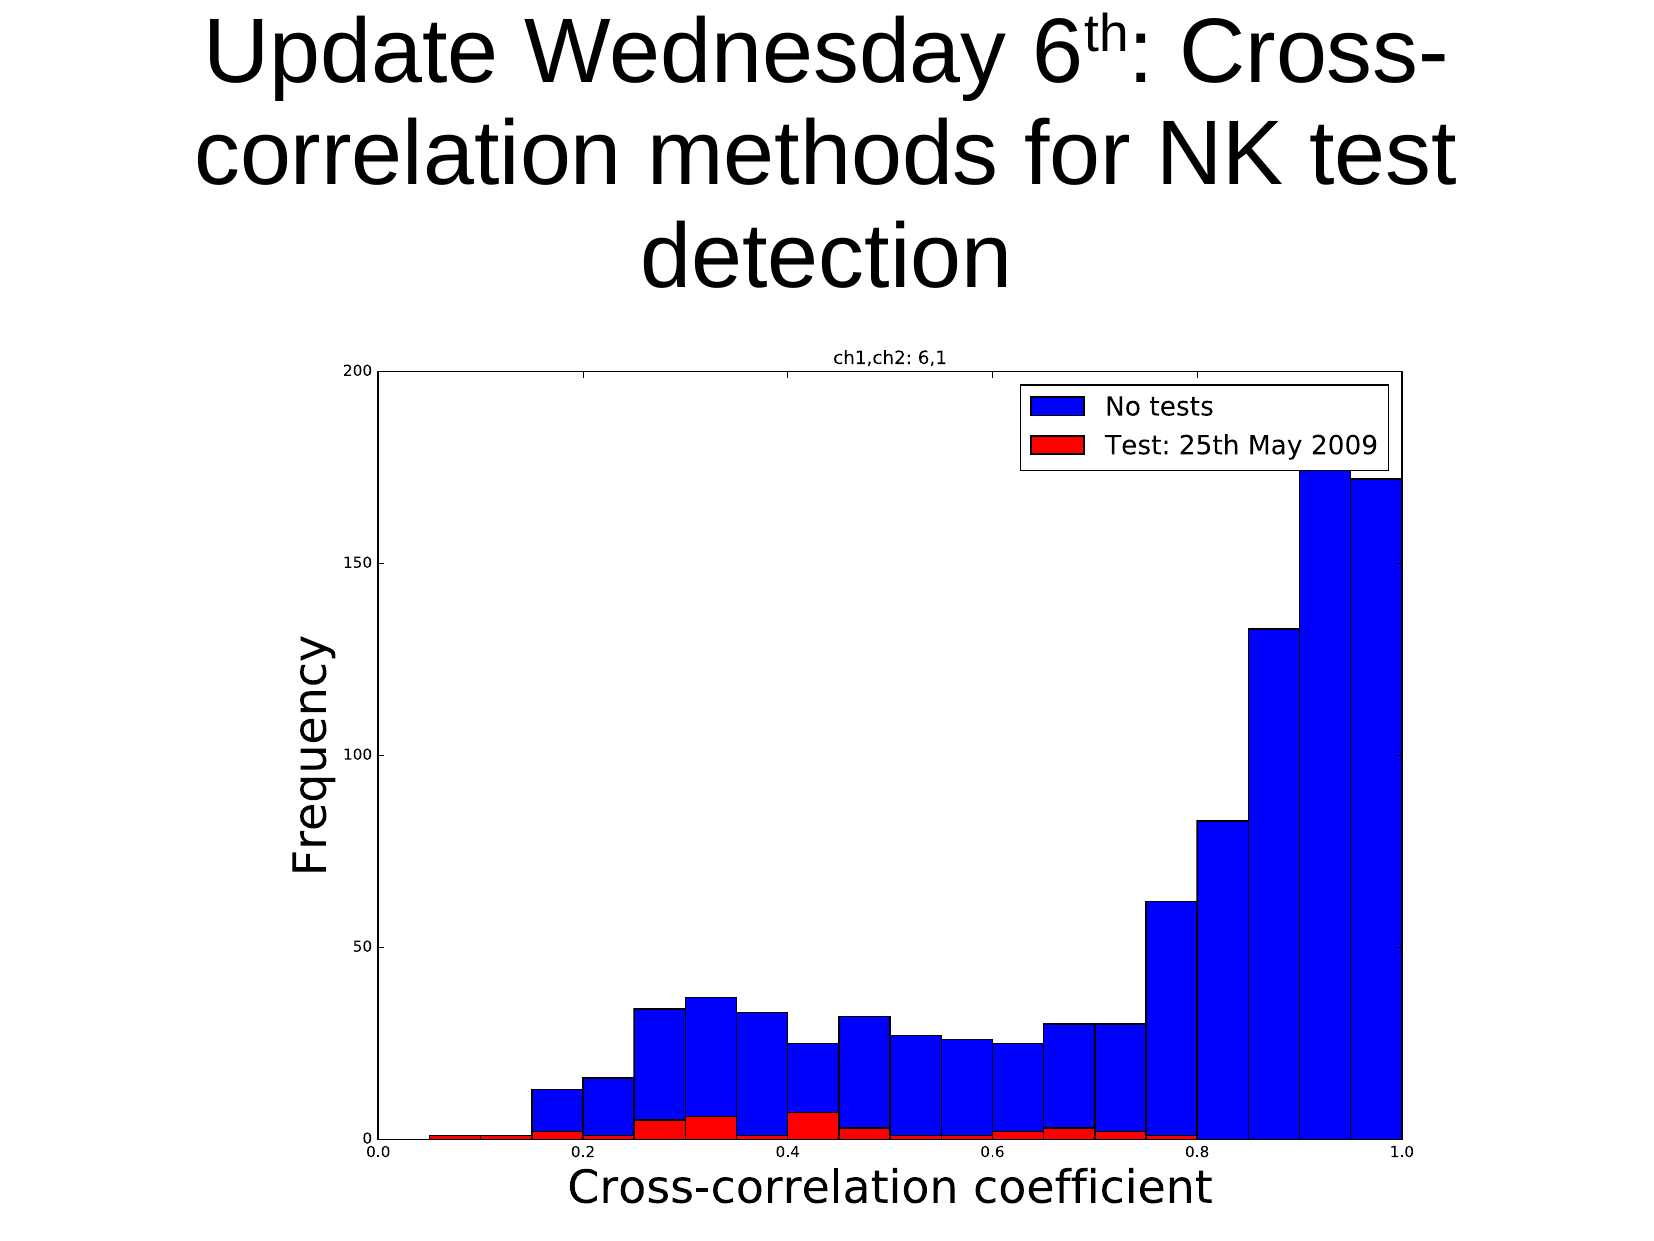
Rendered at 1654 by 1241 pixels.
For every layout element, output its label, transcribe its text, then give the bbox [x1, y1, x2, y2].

title Update Wednesday 6th: Cross-correlation methods for NK test detection [82, 0, 1571, 309]
picture [212, 309, 1535, 1241]
